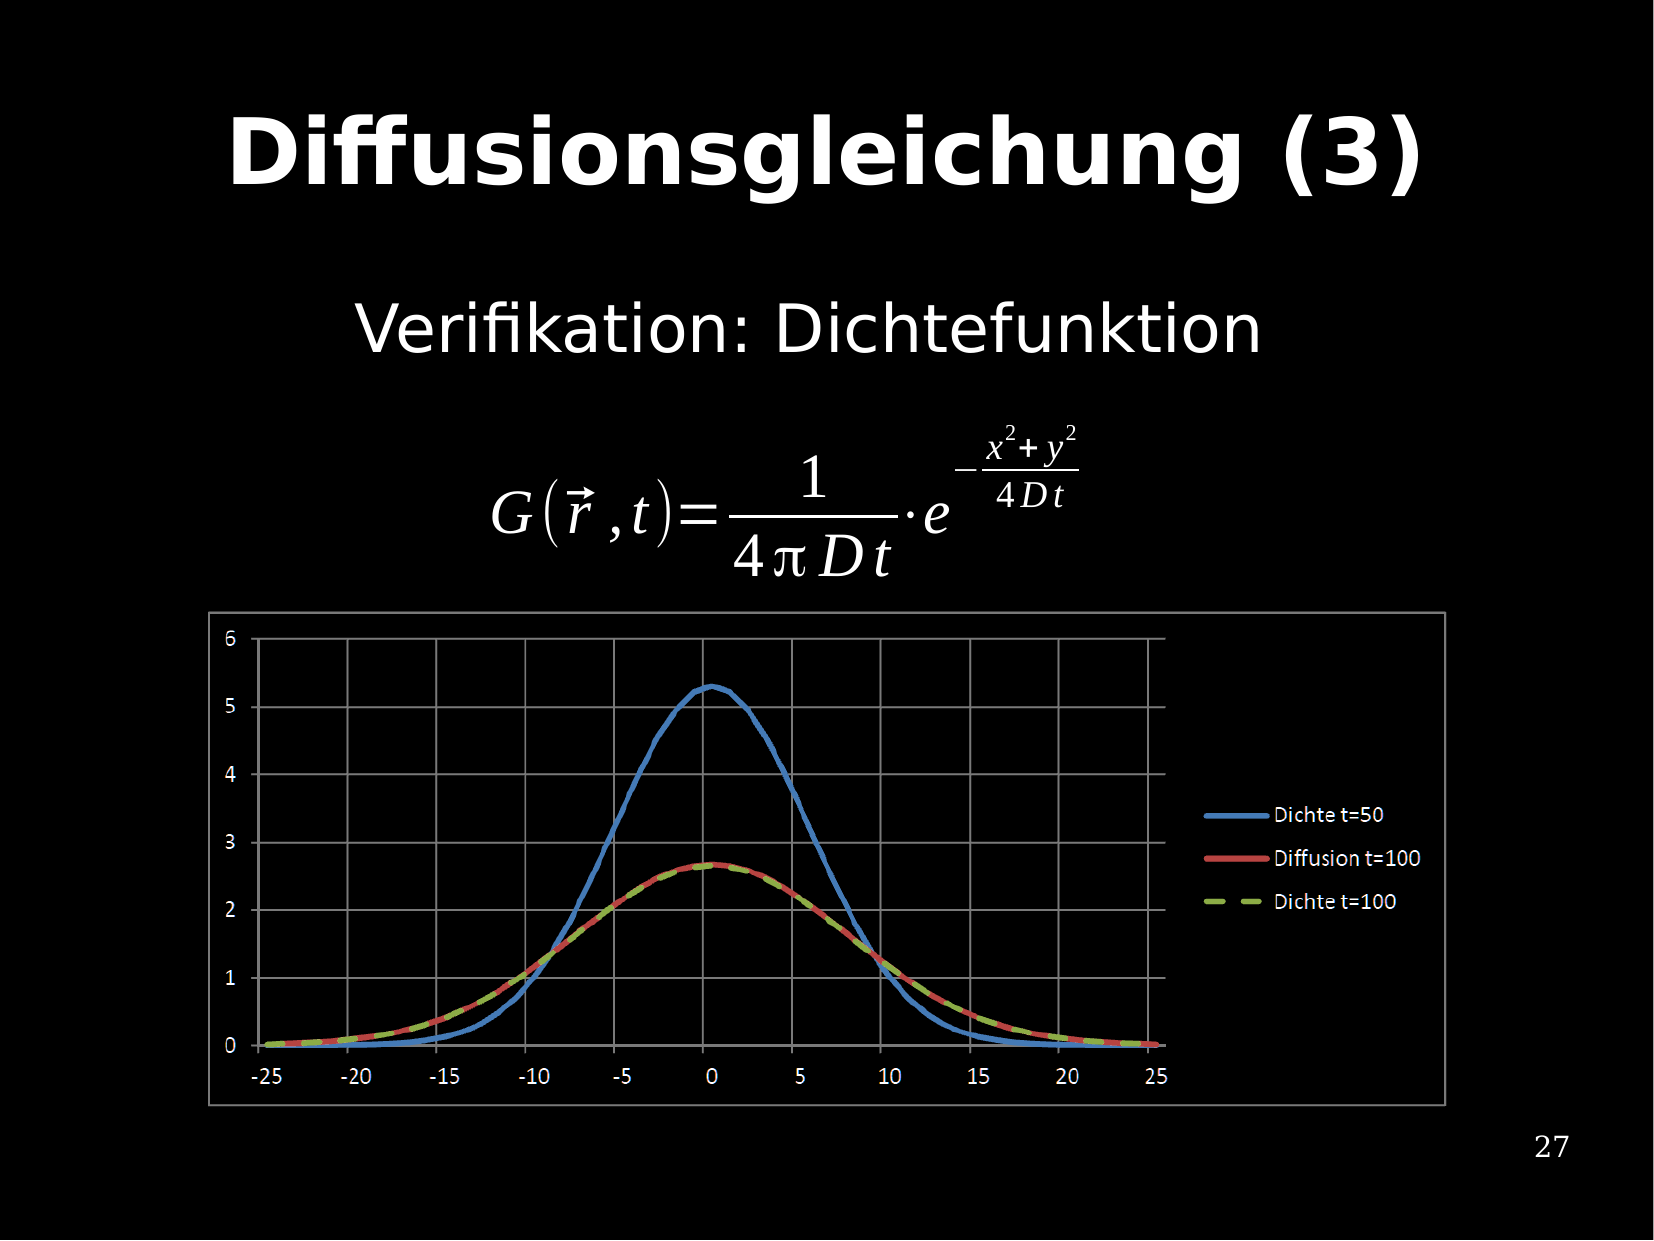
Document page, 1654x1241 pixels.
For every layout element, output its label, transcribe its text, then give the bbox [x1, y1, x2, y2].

picture [201, 604, 1452, 1113]
list Verifikation: Dichtefunktion [82, 290, 1538, 1010]
chart [482, 420, 1087, 591]
title Diffusionsgleichung (3) [82, 49, 1571, 257]
